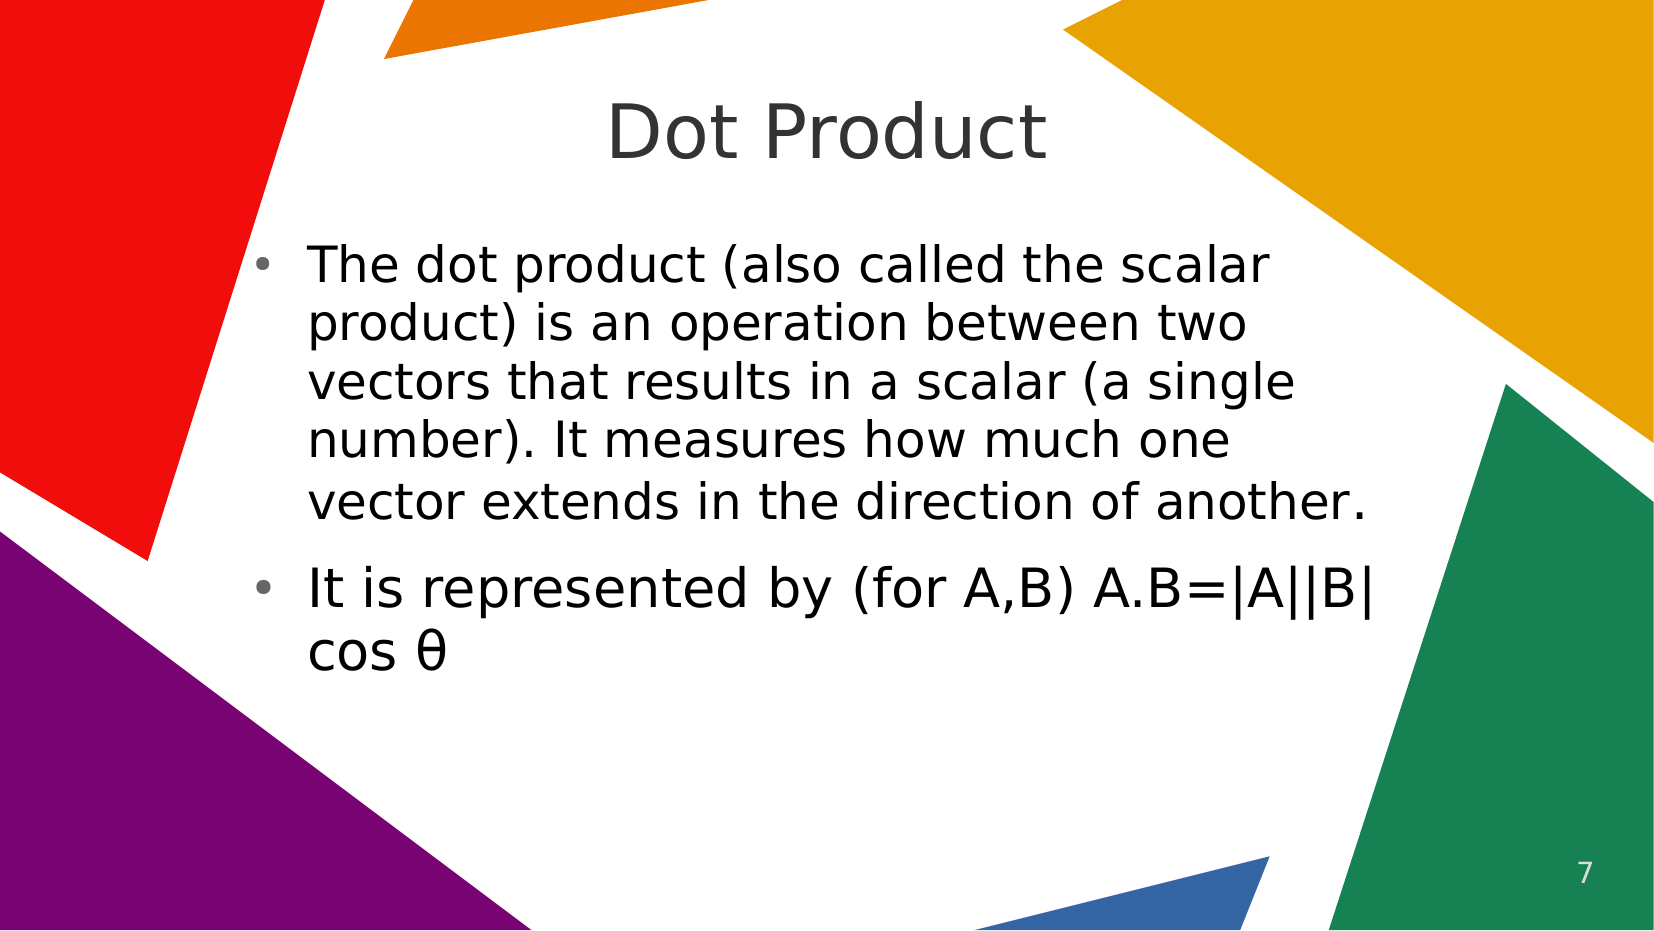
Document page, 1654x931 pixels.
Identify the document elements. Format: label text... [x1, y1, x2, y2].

title Dot Product [295, 59, 1359, 207]
list The dot product (also called the scalar product) is an operation between two vectors that results in a scalar (a single number). It measures how much one vector extends in the direction of another. It is represented by (for A,B) A.B=|A||B|cos θ [236, 236, 1388, 827]
